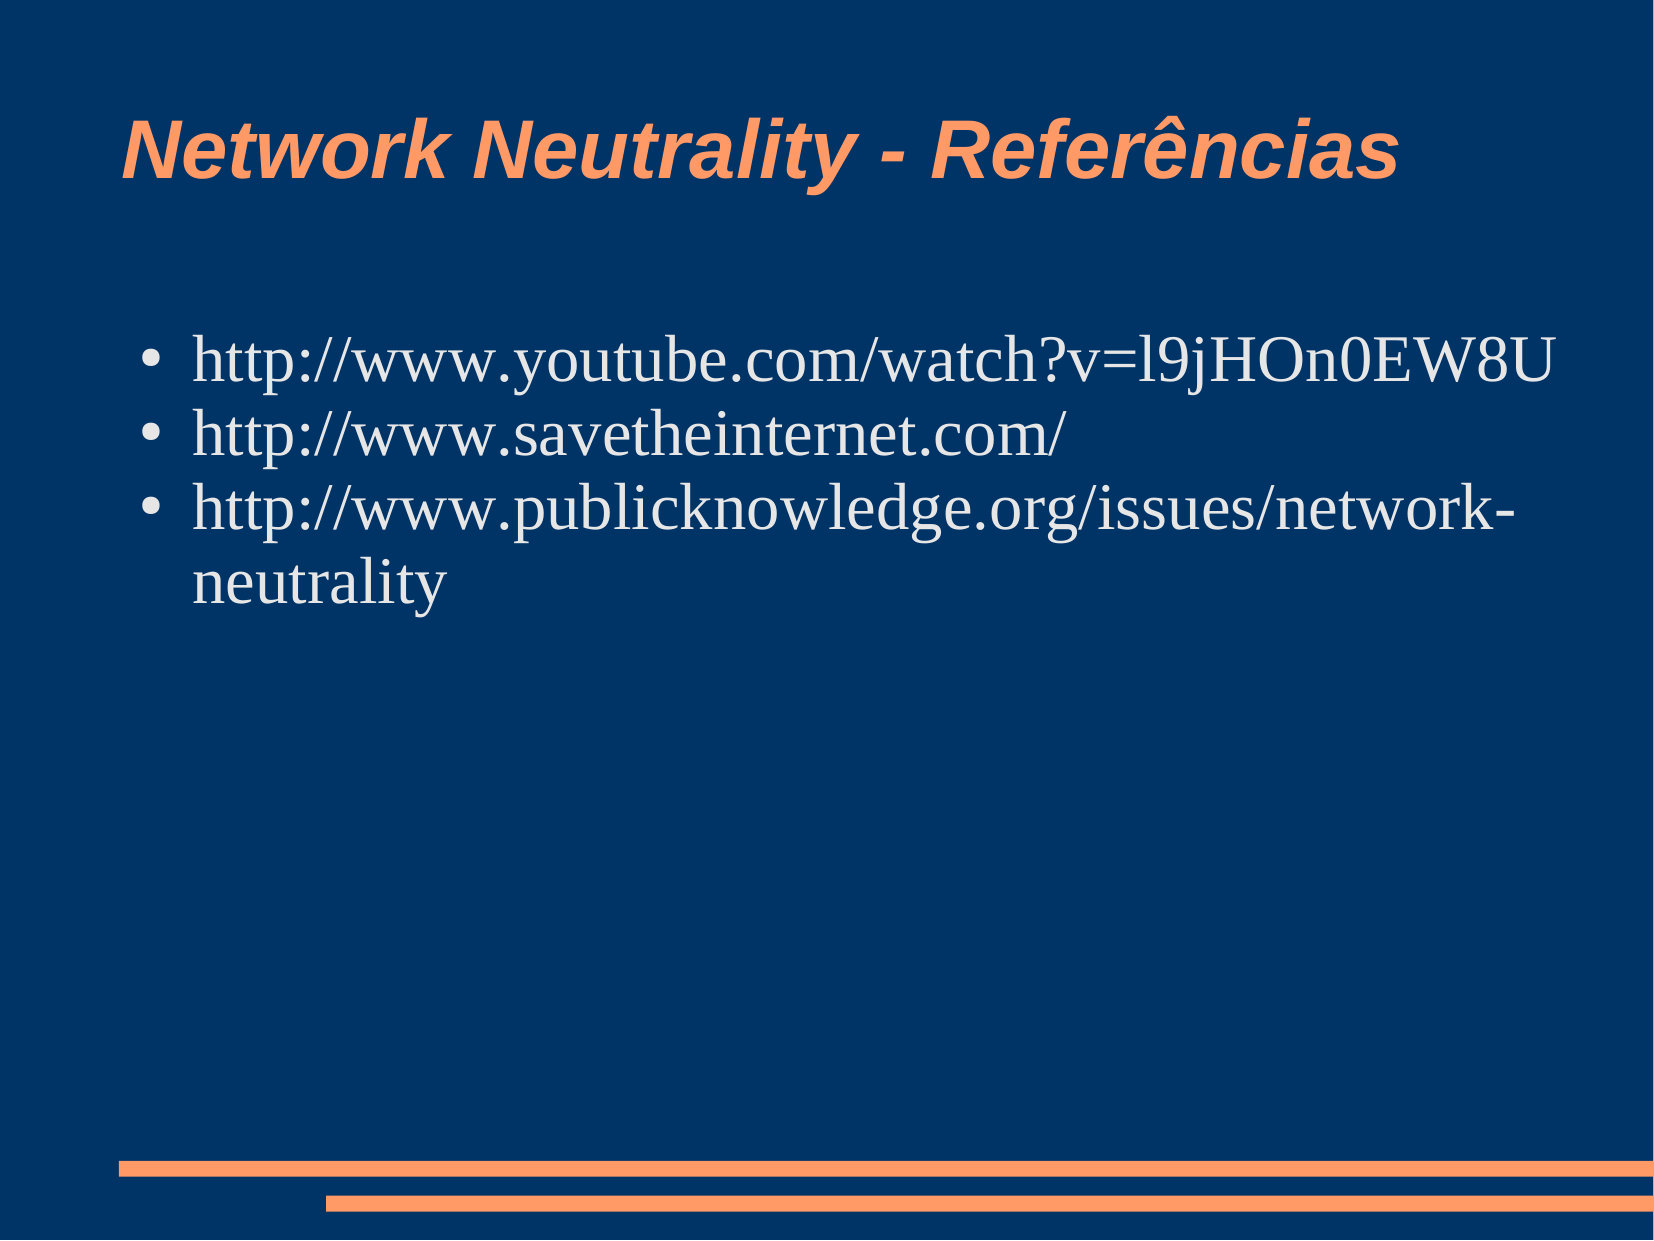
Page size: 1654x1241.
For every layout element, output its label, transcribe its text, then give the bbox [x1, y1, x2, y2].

title Network Neutrality - Referências [121, 53, 1534, 246]
list http://www.youtube.com/watch?v=l9jHOn0EW8U http://www.savetheinternet.com/ http://www.publicknowledge.org/issues/network-neutrality [121, 322, 1561, 1118]
